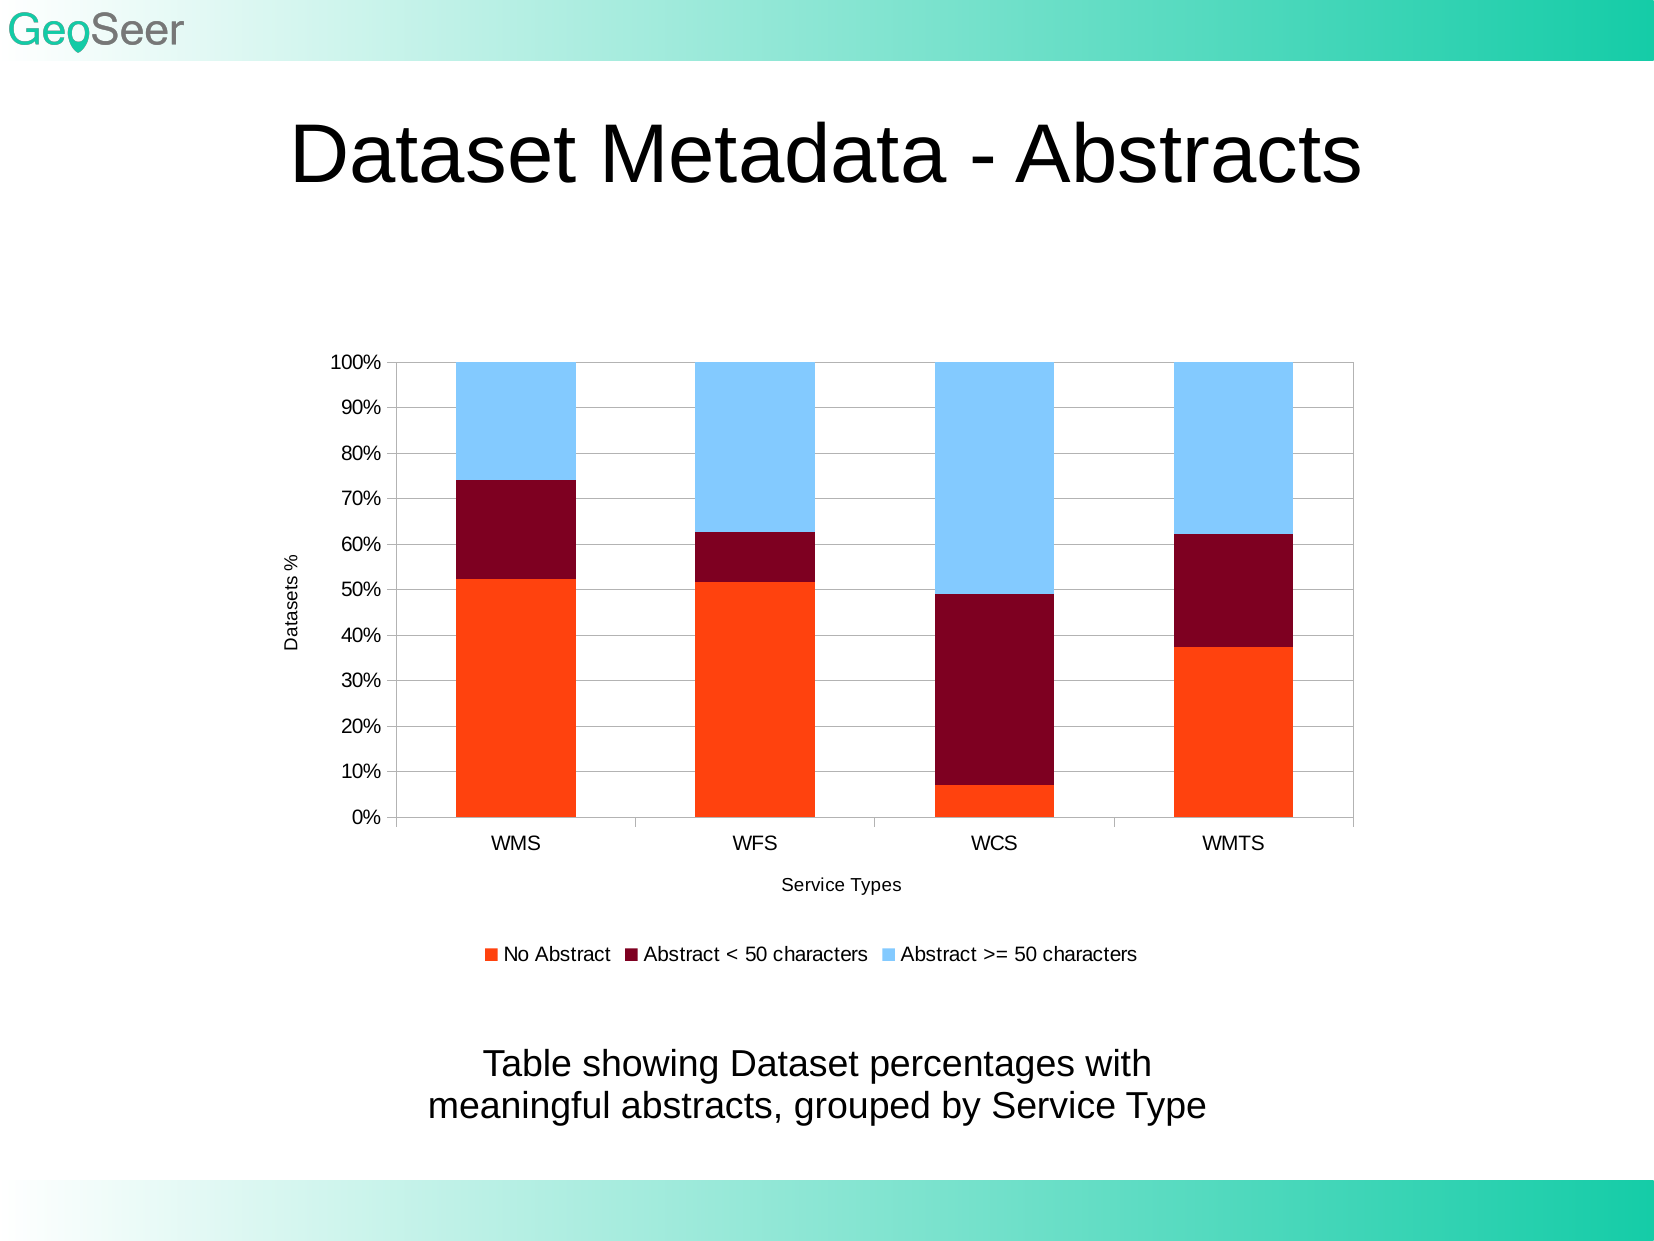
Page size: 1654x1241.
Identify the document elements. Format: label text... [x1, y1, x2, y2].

text_box Table showing Dataset percentages with meaningful abstracts, grouped by Service Type [375, 1035, 1261, 1134]
chart [247, 337, 1376, 973]
title Dataset Metadata - Abstracts [82, 96, 1571, 211]
picture [7, 10, 186, 55]
